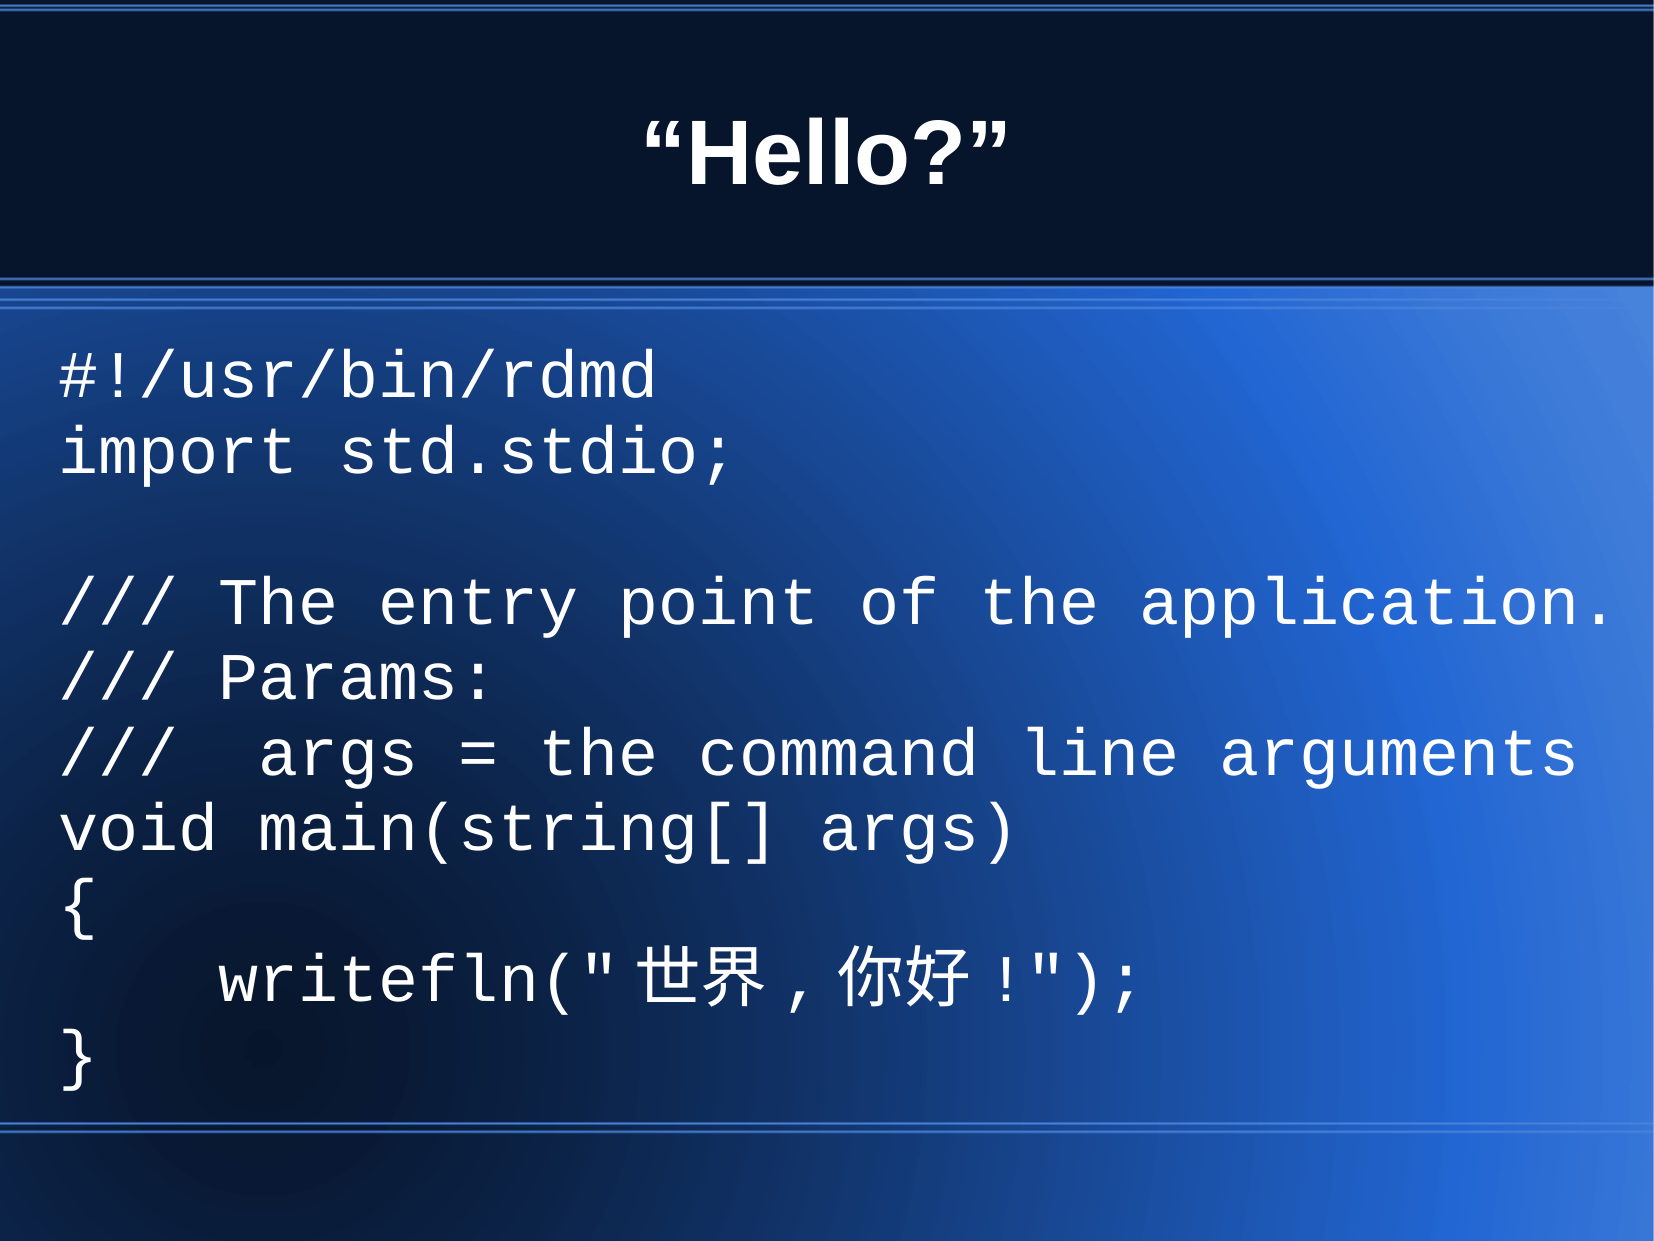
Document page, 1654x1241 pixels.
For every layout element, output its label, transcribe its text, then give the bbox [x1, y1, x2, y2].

title “Hello?” [82, 49, 1571, 257]
subtitle #!/usr/bin/rdmd import std.stdio; /// The entry point of the application. /// Params: /// args = the command line arguments void main(string[] args) { writefln("世界,你好!"); } [59, 342, 1625, 1174]
picture [0, 0, 1654, 1241]
